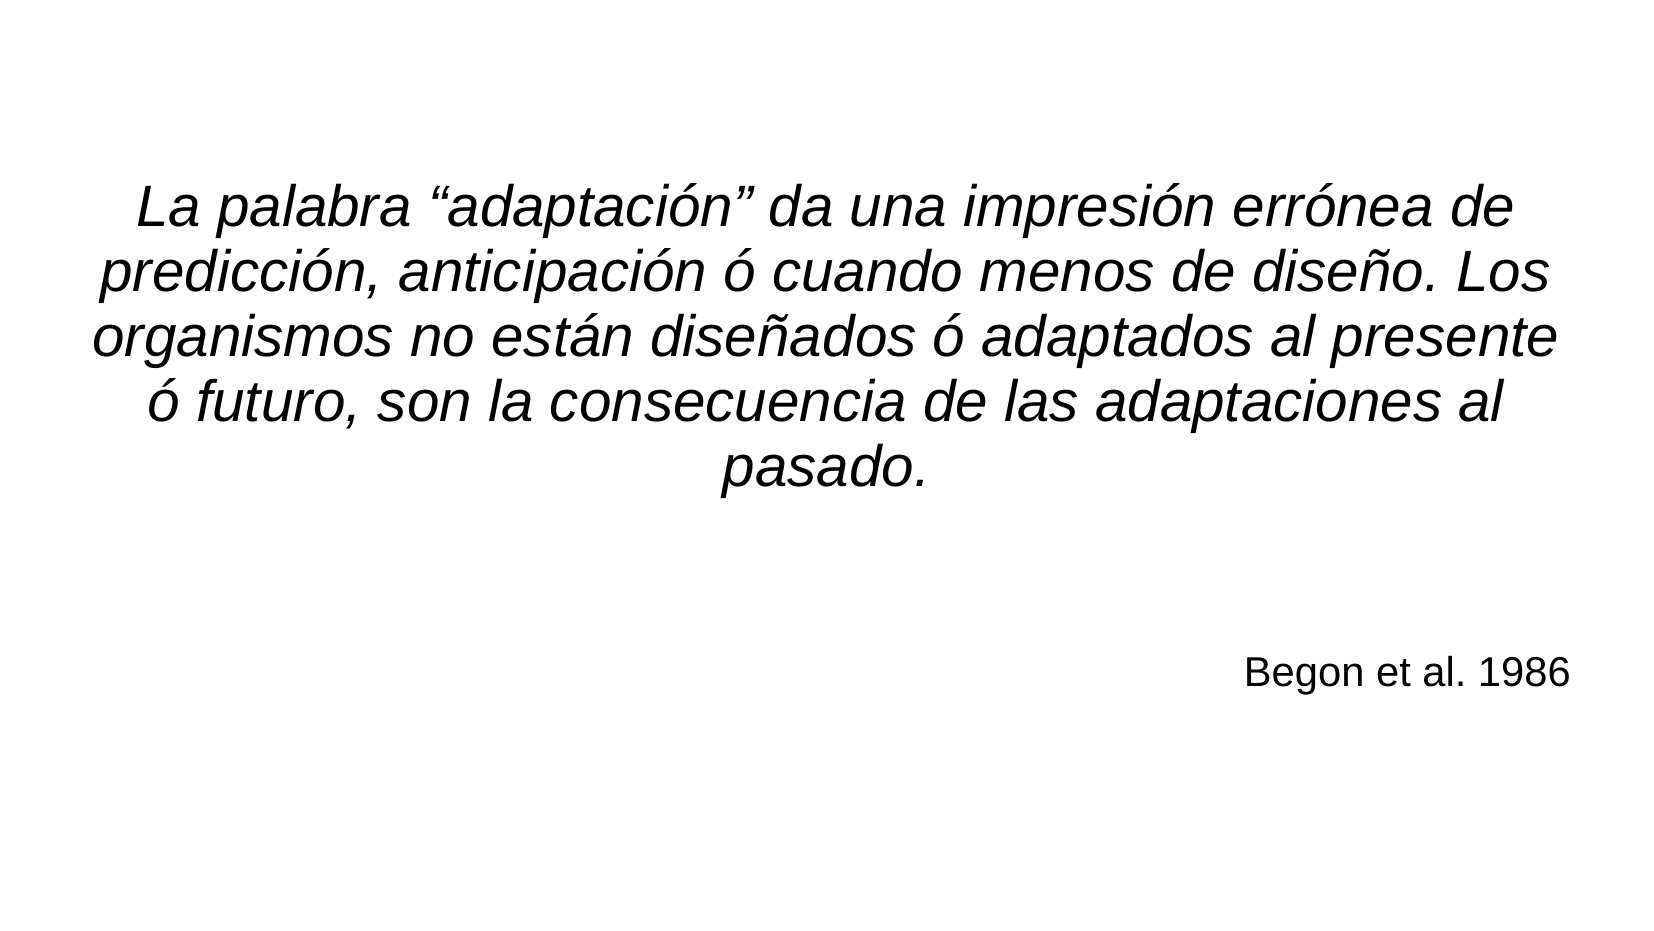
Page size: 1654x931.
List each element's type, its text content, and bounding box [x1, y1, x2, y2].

subtitle La palabra “adaptación” da una impresión errónea de predicción, anticipación ó cuando menos de diseño. Los organismos no están diseñados ó adaptados al presente ó futuro, son la consecuencia de las adaptaciones al pasado. Begon et al. 1986 [82, 37, 1571, 757]
